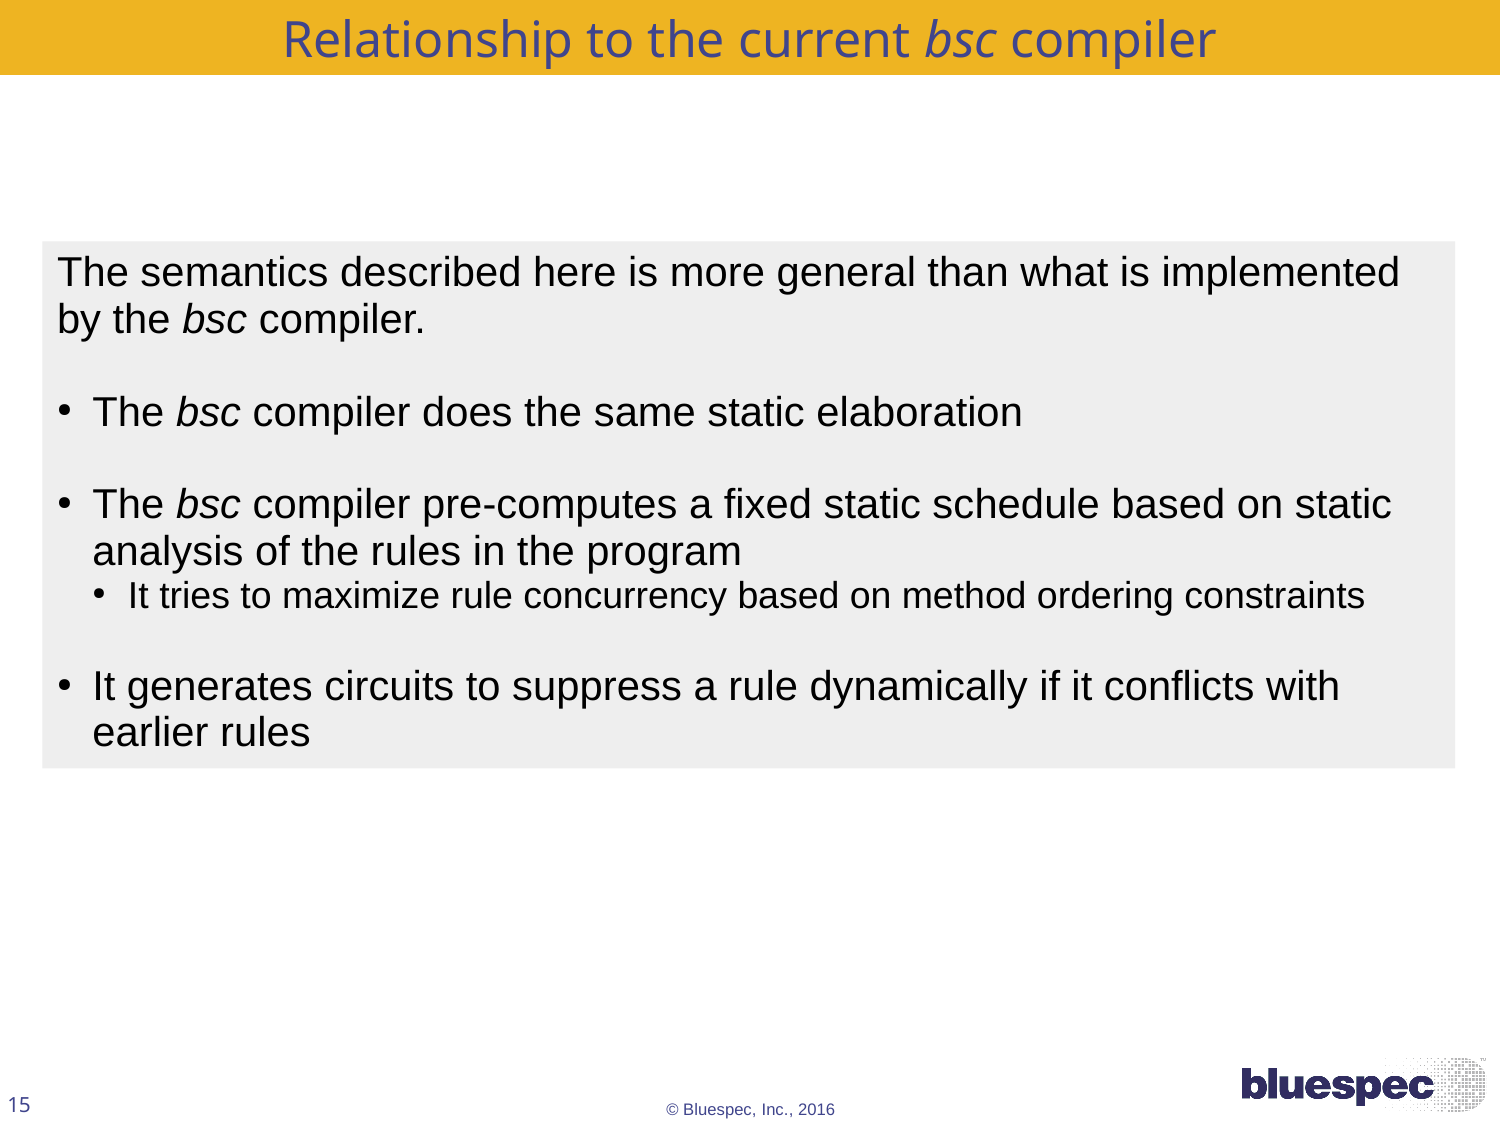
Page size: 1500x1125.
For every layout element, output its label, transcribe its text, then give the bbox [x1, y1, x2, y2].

text_box Relationship to the current bsc compiler [0, 0, 1500, 75]
picture [1242, 1058, 1487, 1112]
text_box The semantics described here is more general than what is implemented by the bsc compiler. The bsc compiler does the same static elaboration The bsc compiler pre-computes a fixed static schedule based on static analysis of the rules in the program It tries to maximize rule concurrency based on method ordering constraints It generates circuits to suppress a rule dynamically if it conflicts with earlier rules [42, 241, 1456, 769]
slide_number <number> [7, 1044, 320, 1120]
